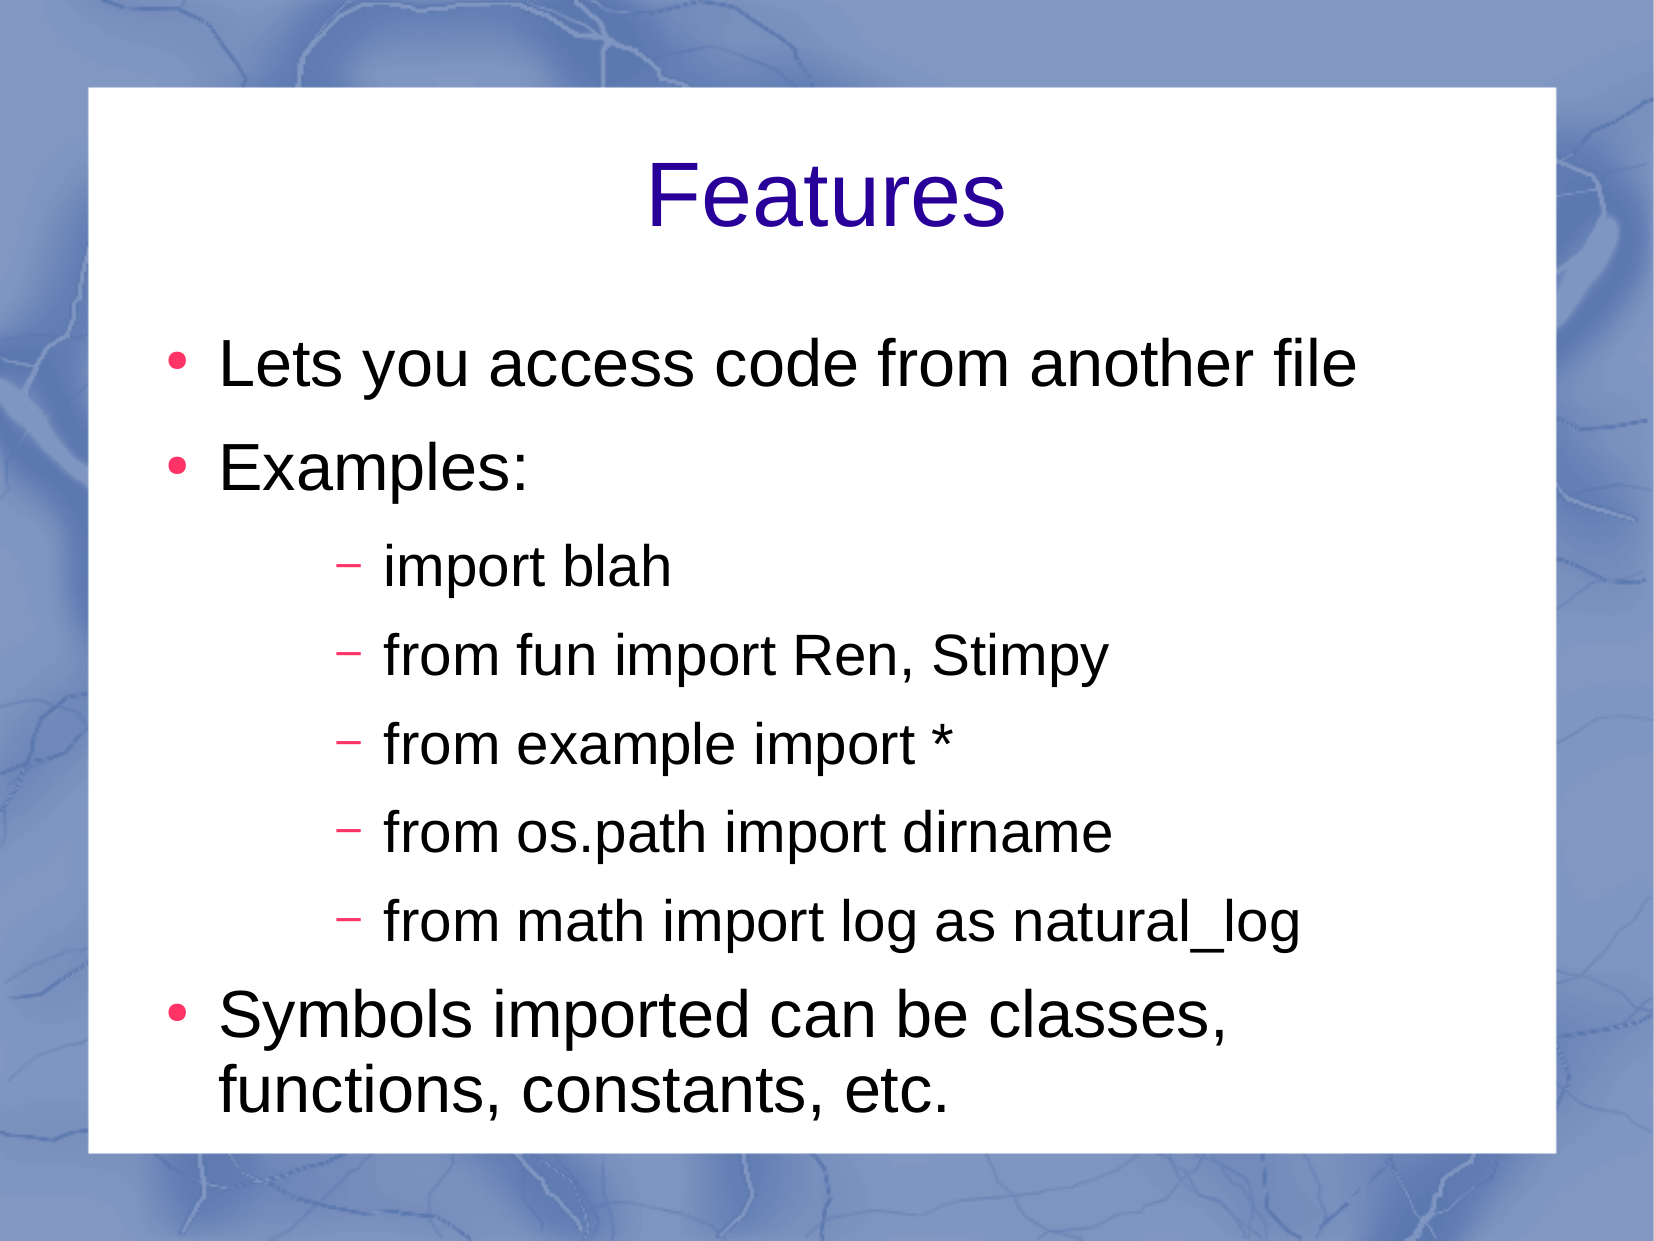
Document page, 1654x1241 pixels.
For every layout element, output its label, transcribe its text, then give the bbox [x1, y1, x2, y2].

list Lets you access code from another file Examples: import blah from fun import Ren, Stimpy from example import * from os.path import dirname from math import log as natural_log Symbols imported can be classes, functions, constants, etc. [147, 325, 1506, 1217]
picture [0, 0, 1654, 1241]
title Features [118, 98, 1536, 291]
